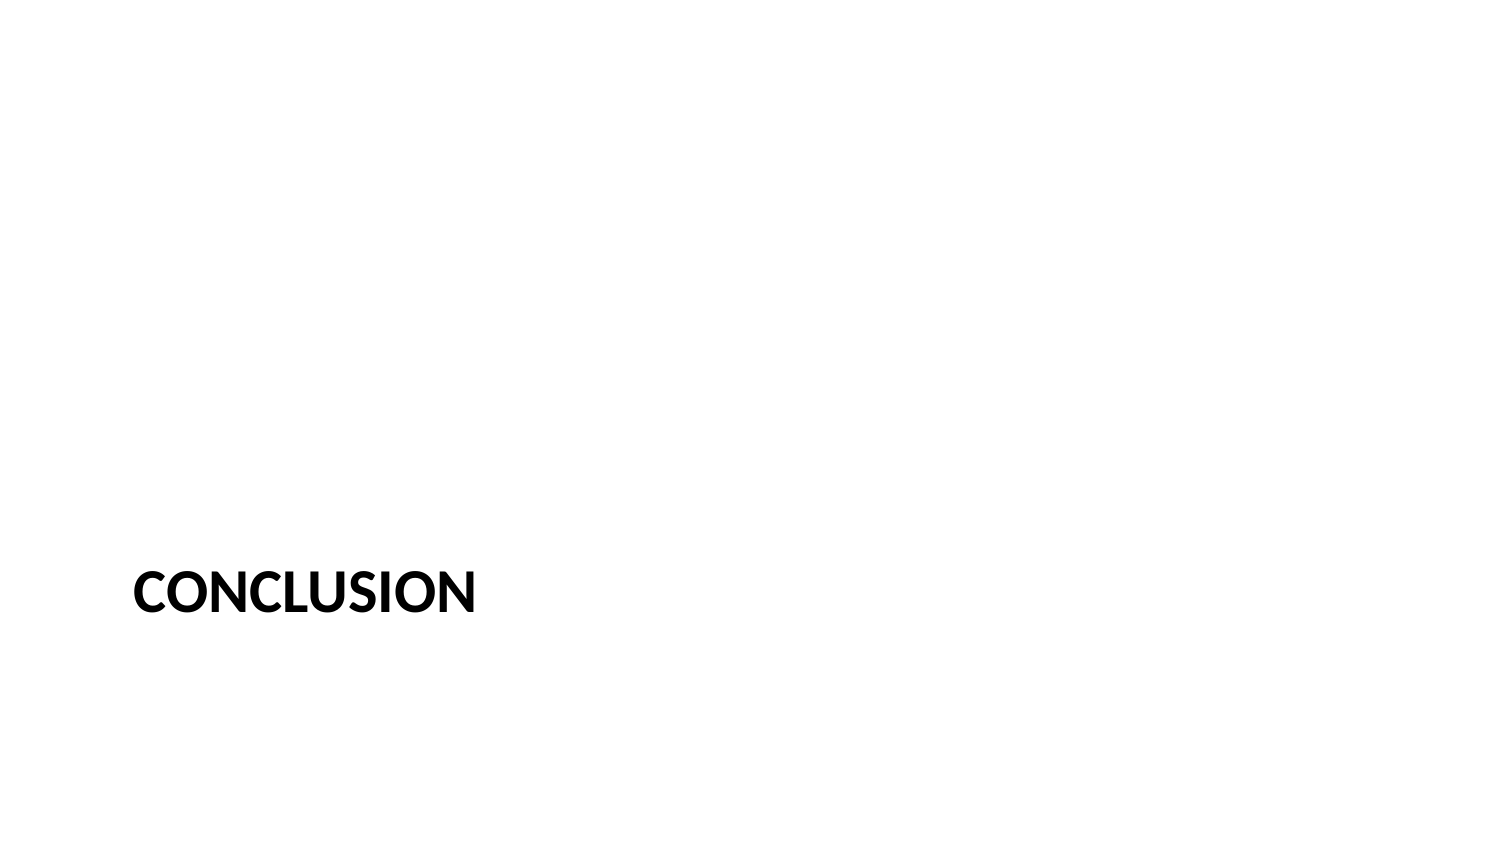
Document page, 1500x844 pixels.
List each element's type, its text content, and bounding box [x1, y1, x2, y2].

title Conclusion [118, 542, 1394, 710]
